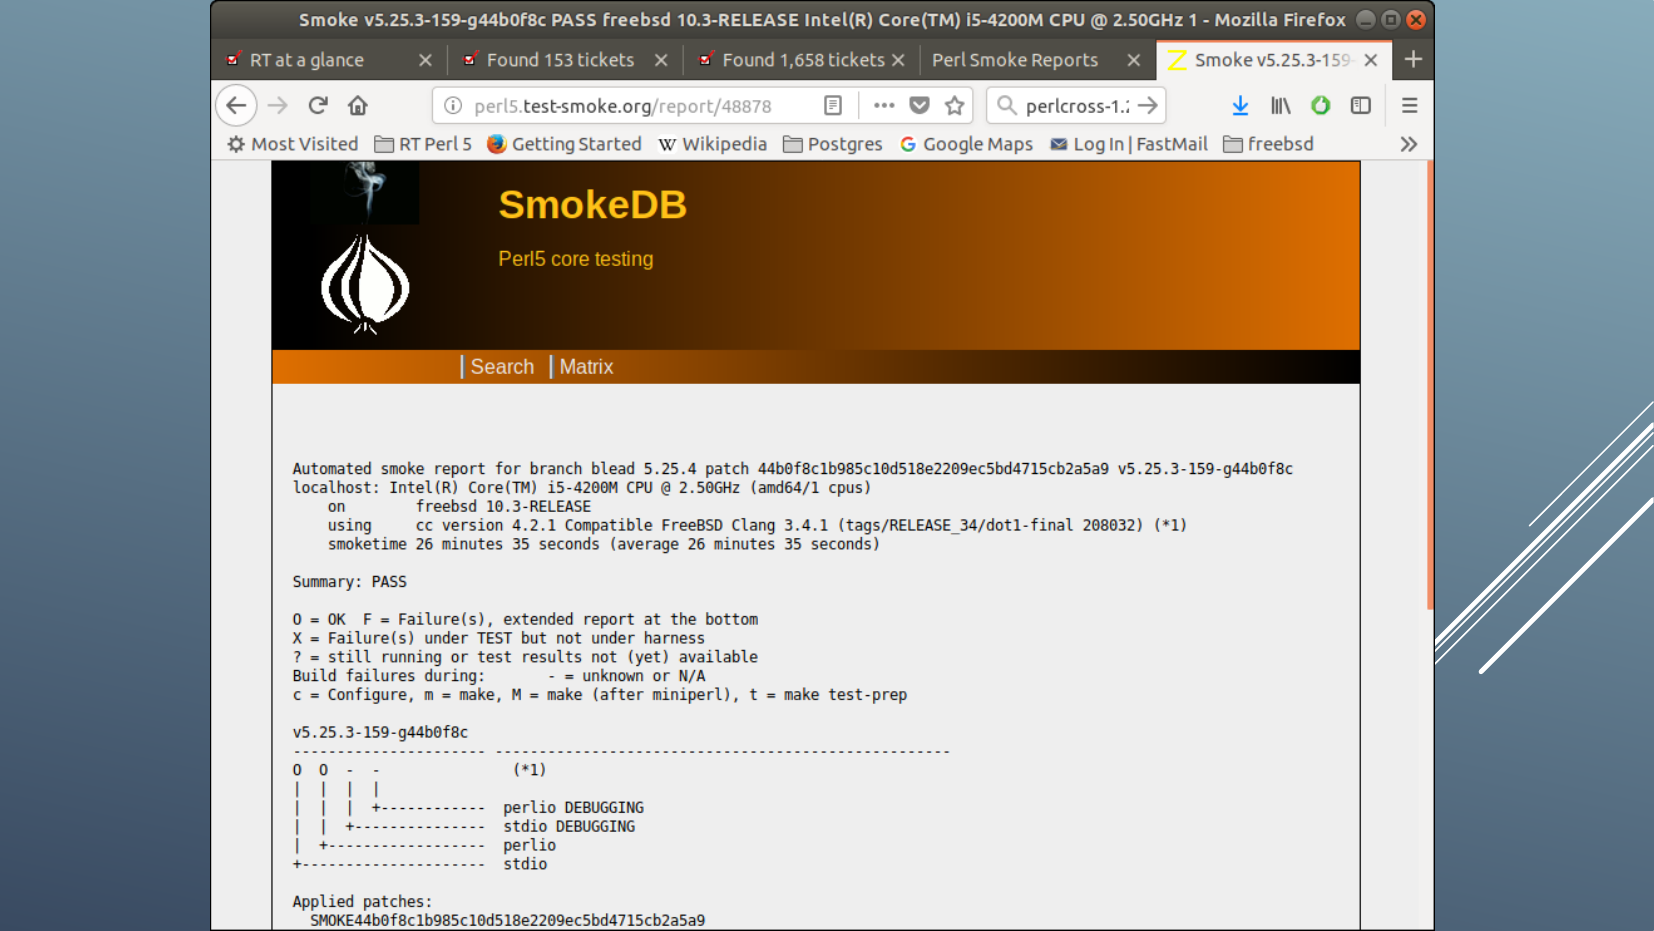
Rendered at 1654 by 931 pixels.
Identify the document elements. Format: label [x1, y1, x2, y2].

picture [210, 0, 1435, 931]
